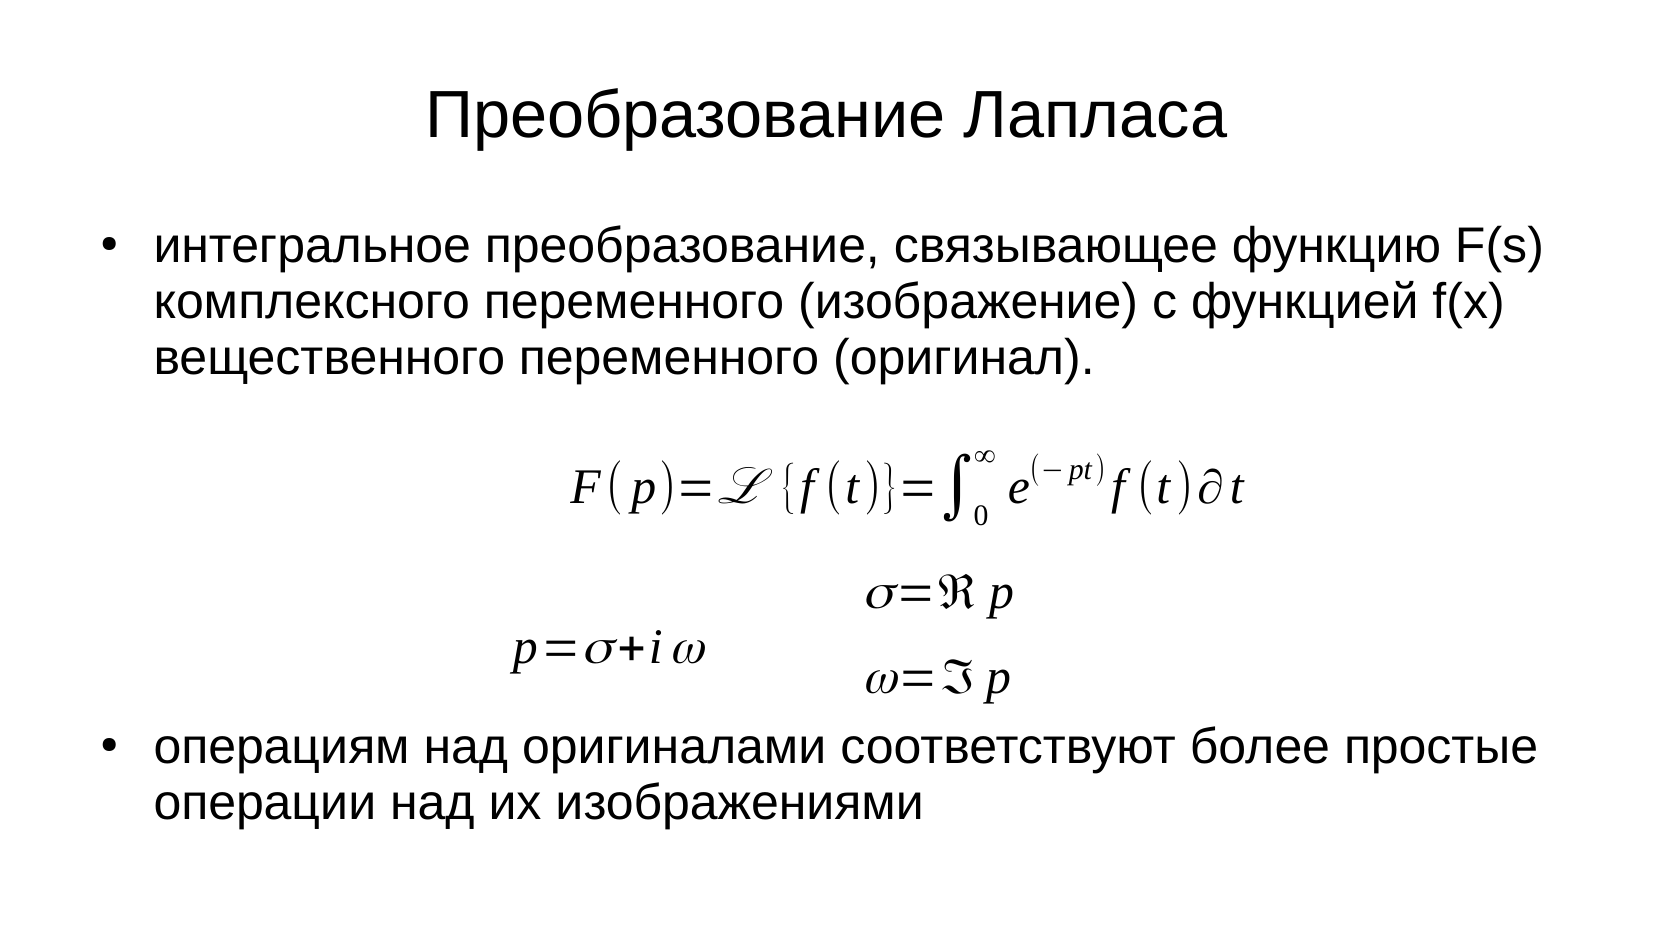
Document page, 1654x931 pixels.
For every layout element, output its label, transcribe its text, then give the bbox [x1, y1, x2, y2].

chart [501, 620, 711, 676]
chart [561, 448, 1254, 532]
title Преобразование Лапласа [82, 37, 1571, 193]
chart [856, 649, 1019, 705]
chart [856, 565, 1022, 621]
list интегральное преобразование, связывающее функцию F(s) комплексного переменного (изображение) с функцией f(x) вещественного переменного (оригинал). операциям над оригиналами соответствуют более простые операции над их изображениями [82, 217, 1571, 857]
